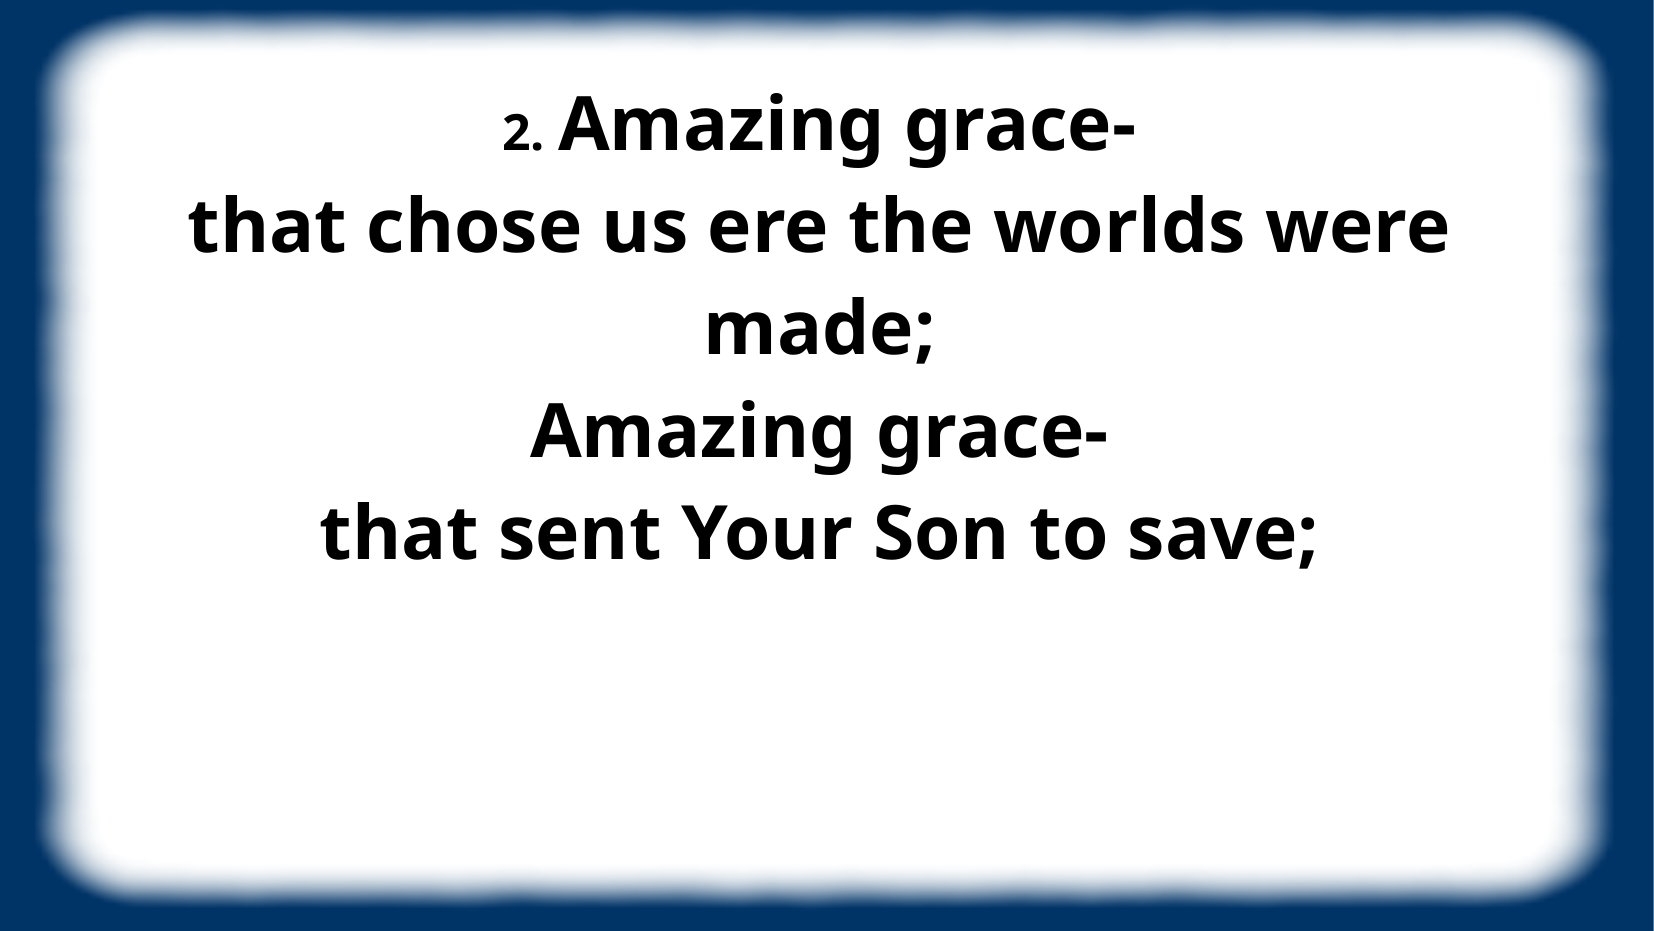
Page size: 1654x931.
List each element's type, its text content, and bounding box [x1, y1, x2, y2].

picture [0, 0, 1654, 931]
picture [416, 540, 430, 552]
text_box [435, 180, 1654, 931]
text_box 2. Amazing grace- that chose us ere the worlds were made; Amazing grace- that sent Your Son to save; [84, 62, 1555, 498]
